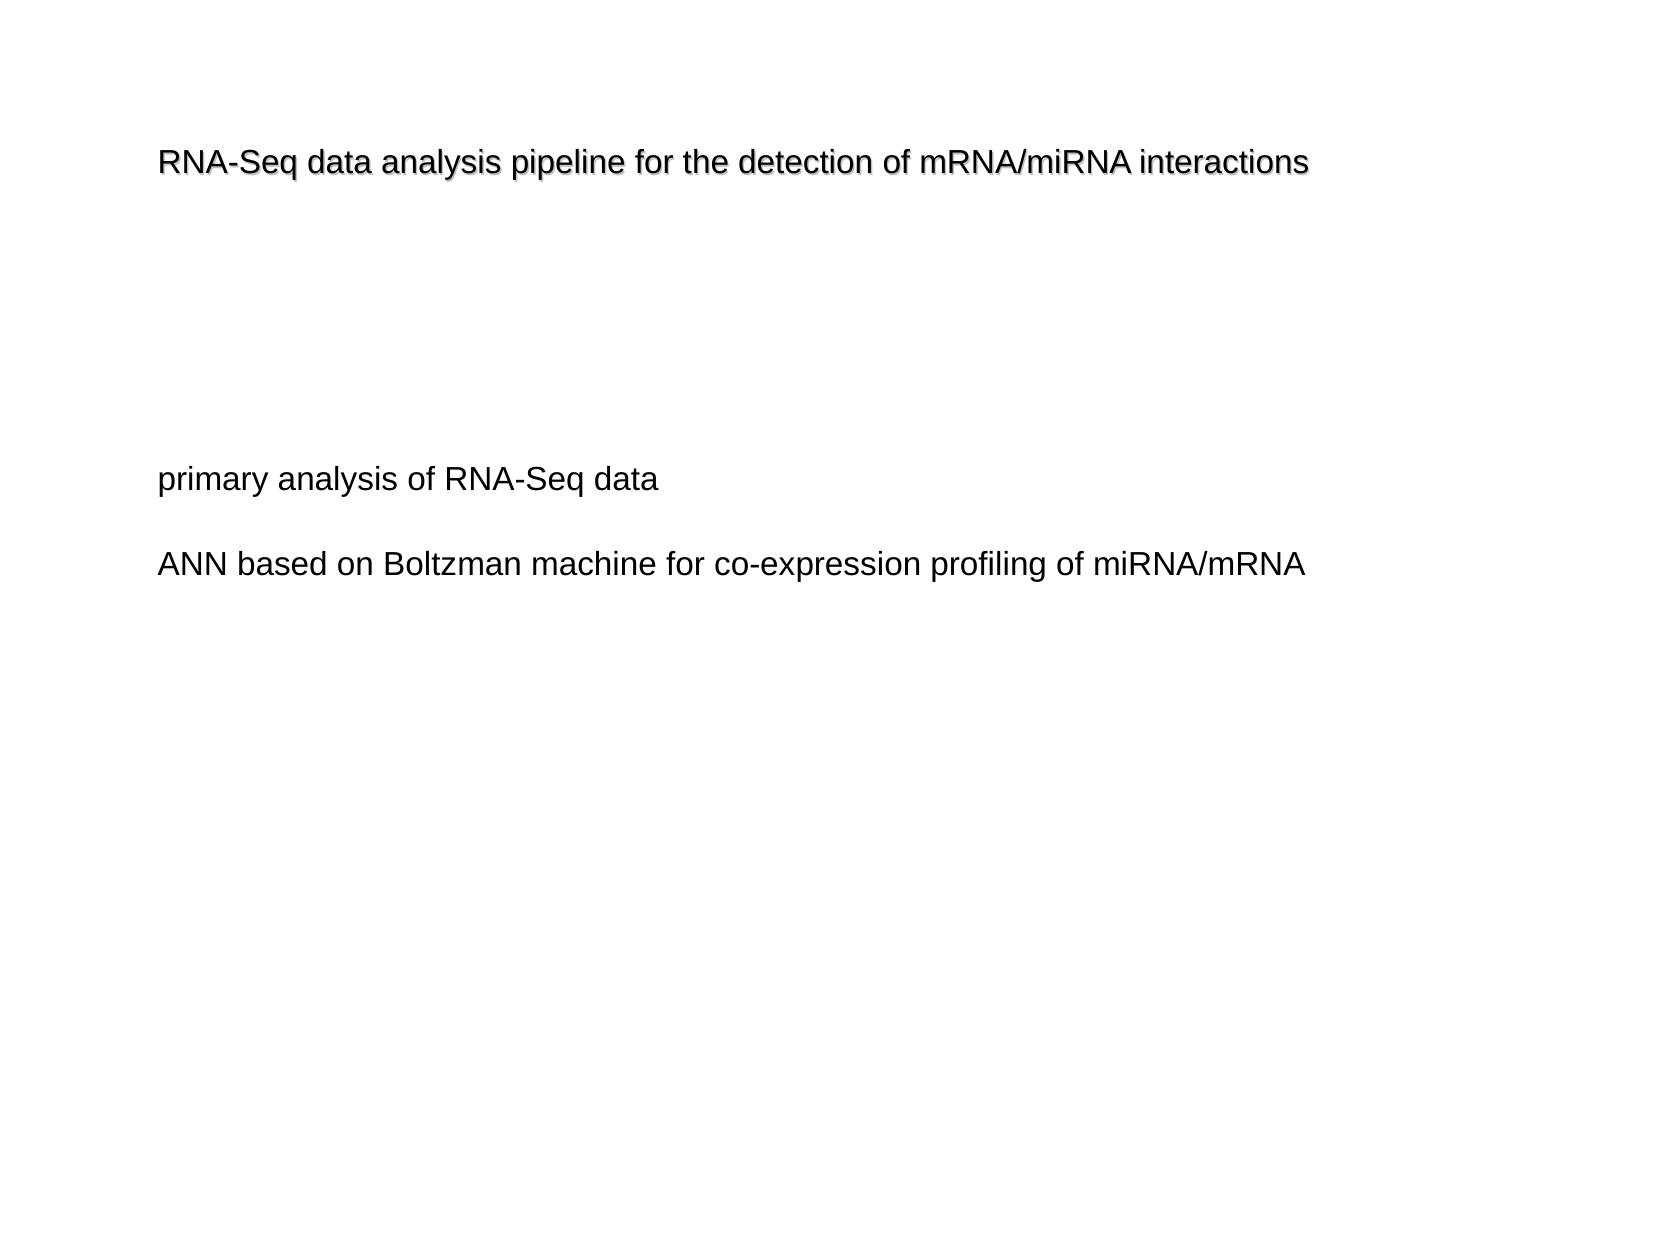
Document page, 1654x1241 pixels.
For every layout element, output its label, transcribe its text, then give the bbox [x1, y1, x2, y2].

list primary analysis of RNA-Seq data ANN based on Boltzman machine for co-expression profiling of miRNA/mRNA [82, 290, 1538, 1010]
title RNA-Seq data analysis pipeline for the detection of mRNA/miRNA interactions [82, 49, 1571, 257]
